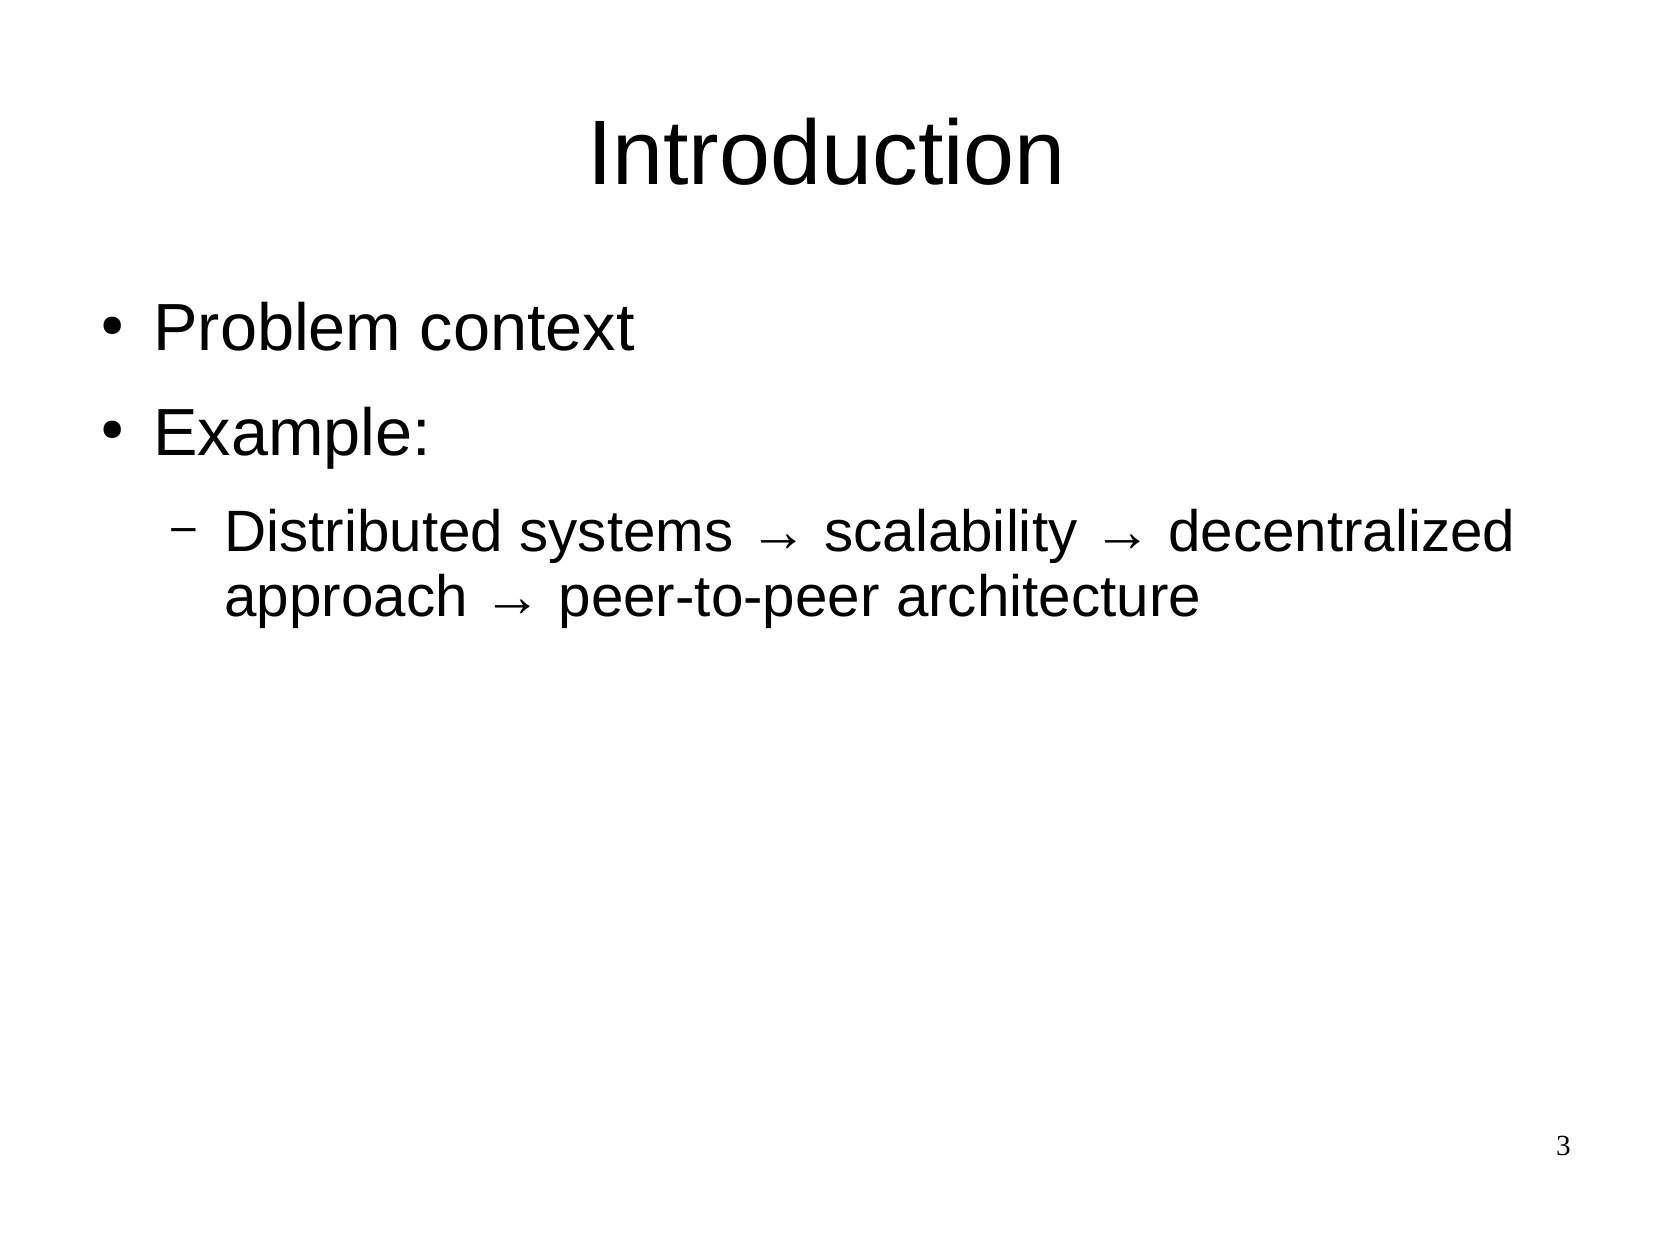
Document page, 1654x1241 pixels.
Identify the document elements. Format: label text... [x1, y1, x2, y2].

list Problem context Example: Distributed systems → scalability → decentralized approach → peer-to-peer architecture [82, 290, 1538, 1010]
title Introduction [82, 49, 1571, 257]
